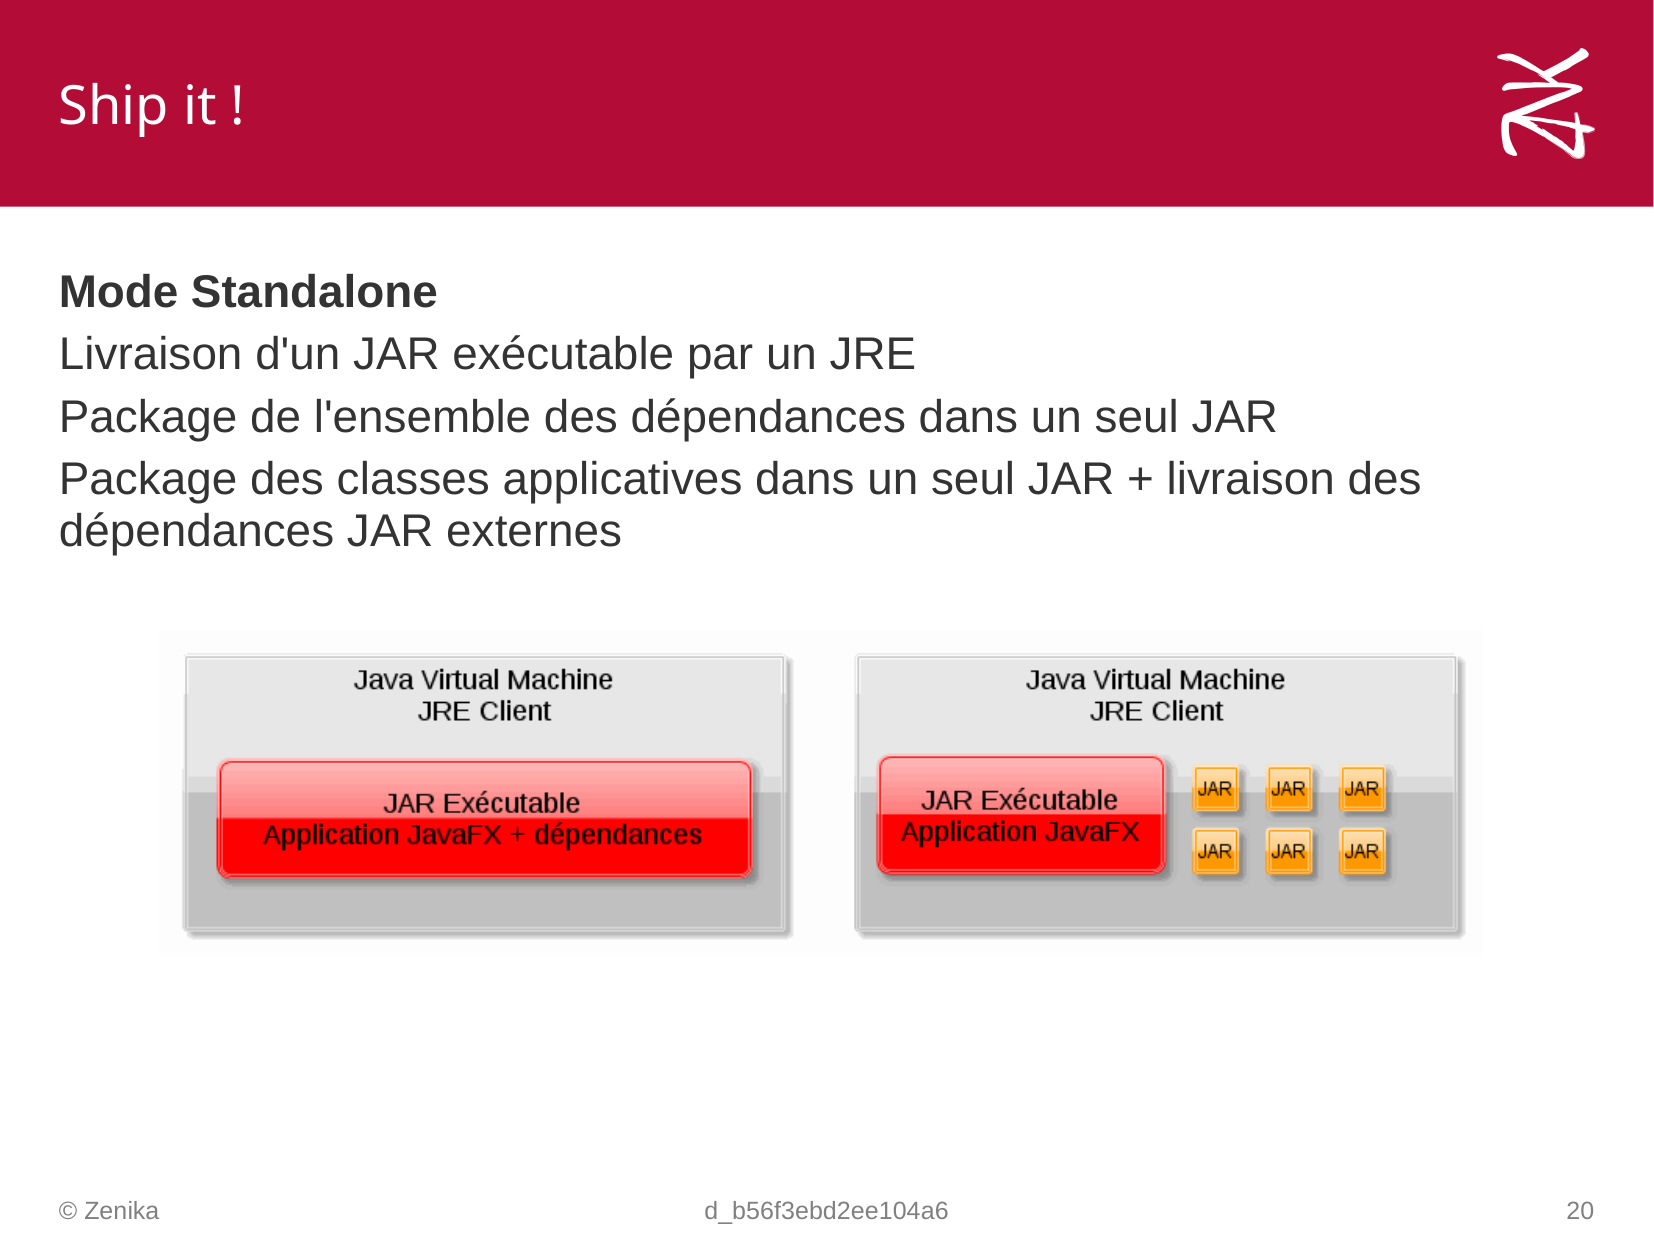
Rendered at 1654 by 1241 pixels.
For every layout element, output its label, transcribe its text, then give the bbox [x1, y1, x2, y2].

list Mode Standalone Livraison d'un JAR exécutable par un JRE Package de l'ensemble des dépendances dans un seul JAR Package des classes applicatives dans un seul JAR + livraison des dépendances JAR externes [59, 265, 1595, 986]
title Ship it ! [59, 29, 1595, 178]
picture [159, 630, 1483, 957]
